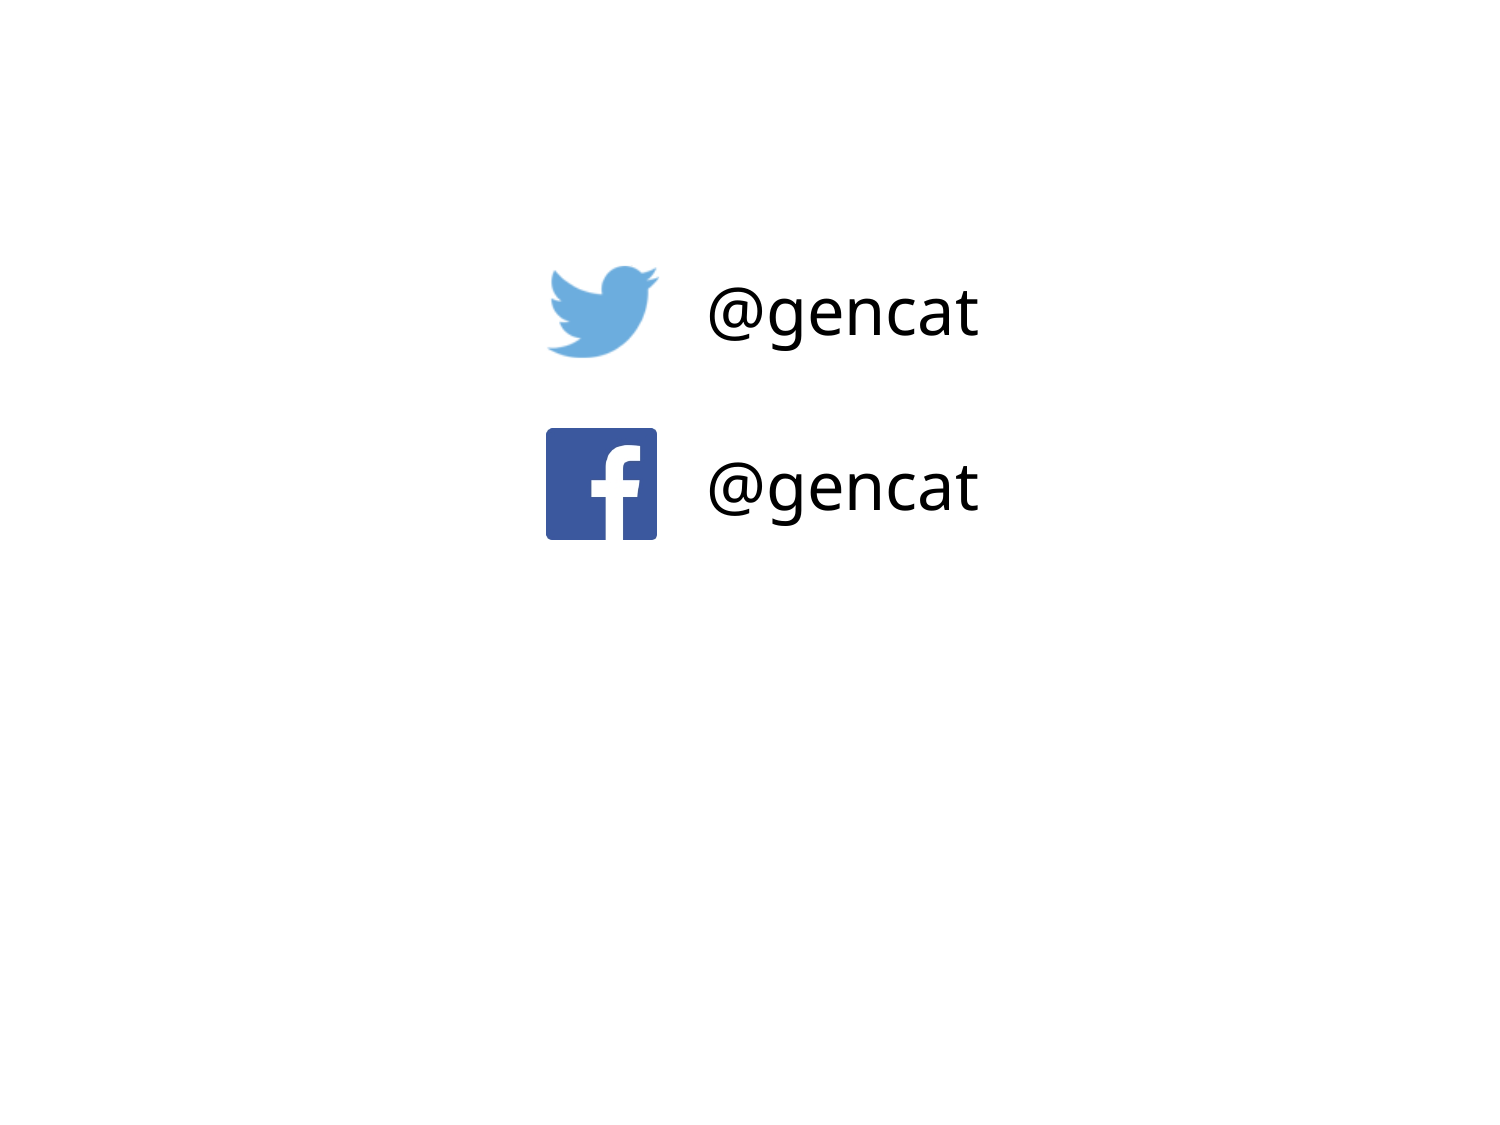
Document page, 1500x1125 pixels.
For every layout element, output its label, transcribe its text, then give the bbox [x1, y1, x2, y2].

picture [501, 192, 701, 428]
text_box @gencat [690, 436, 1000, 533]
picture [546, 429, 657, 540]
text_box @gencat [690, 261, 1000, 358]
